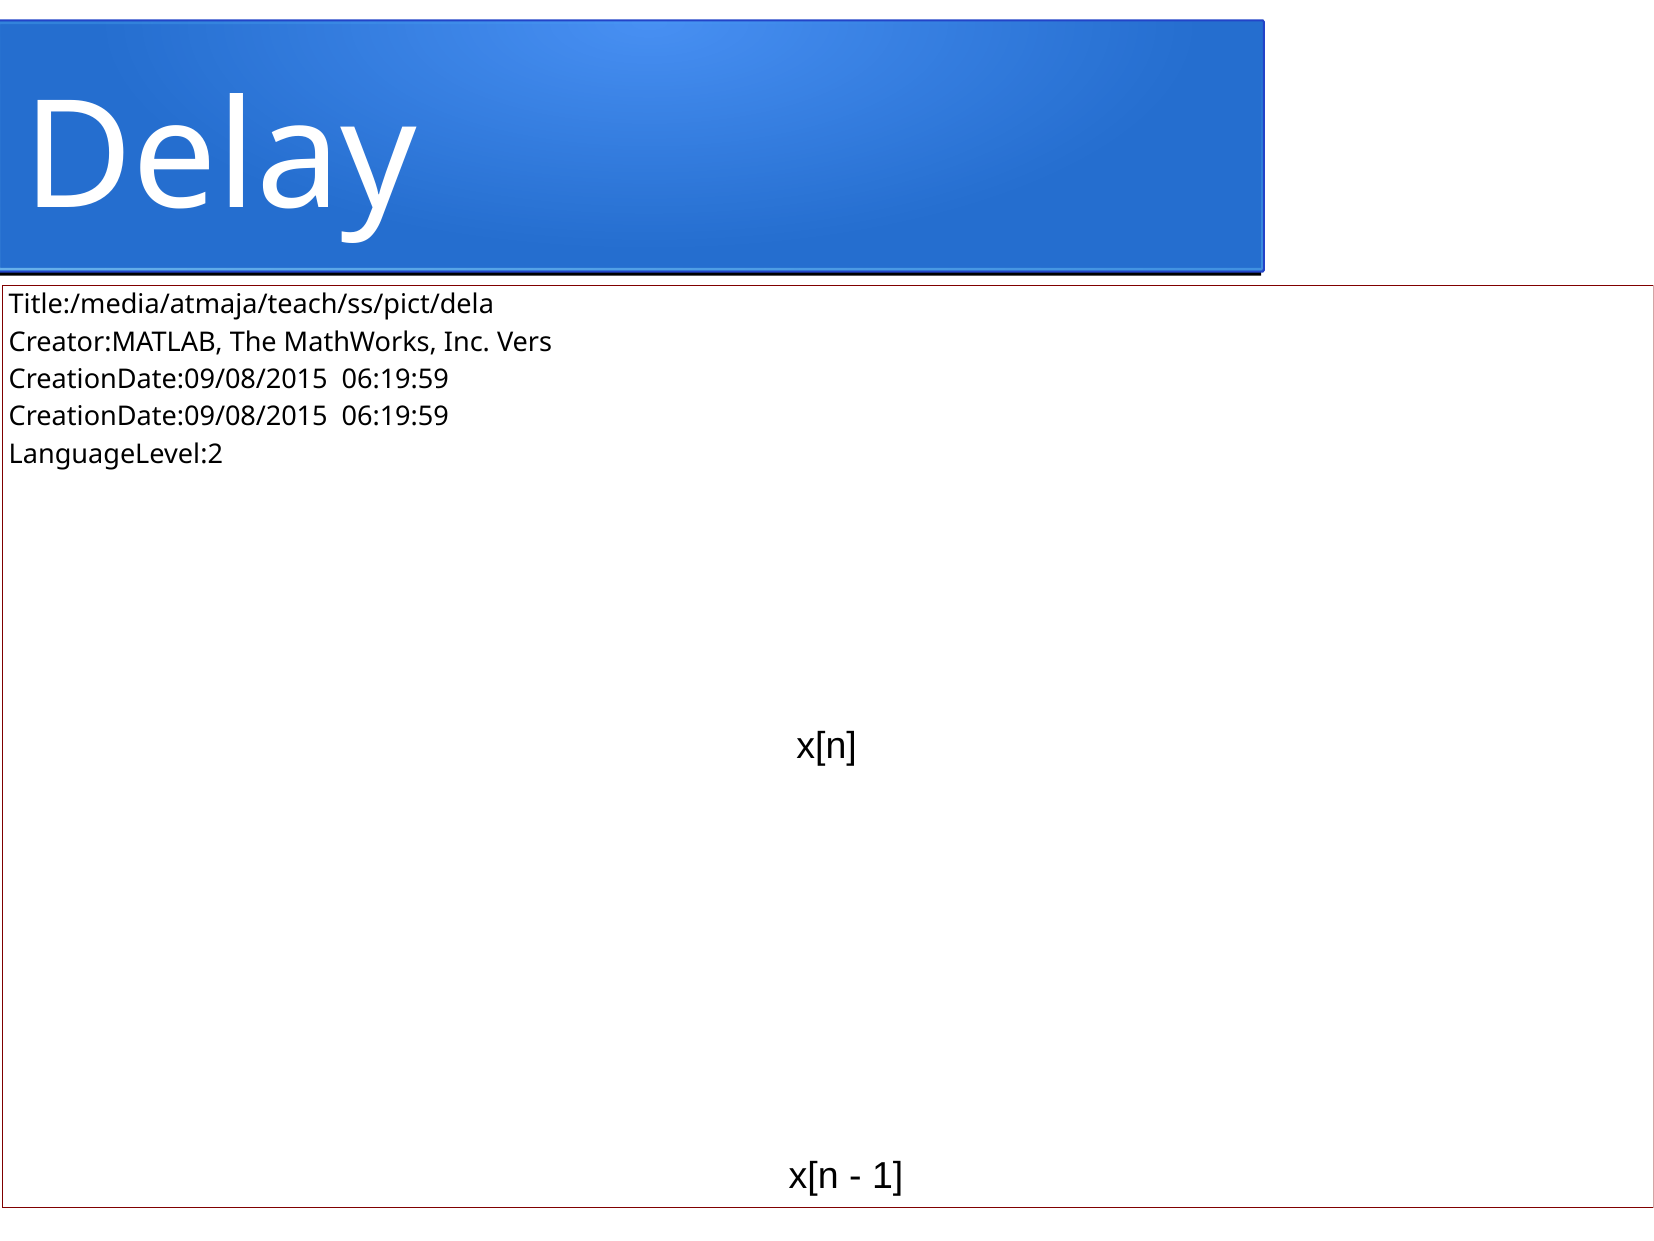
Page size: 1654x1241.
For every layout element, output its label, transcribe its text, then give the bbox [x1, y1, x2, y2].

picture [0, 283, 1654, 1208]
title Delay [23, 47, 1300, 252]
text_box x[n - 1] [773, 1147, 919, 1205]
